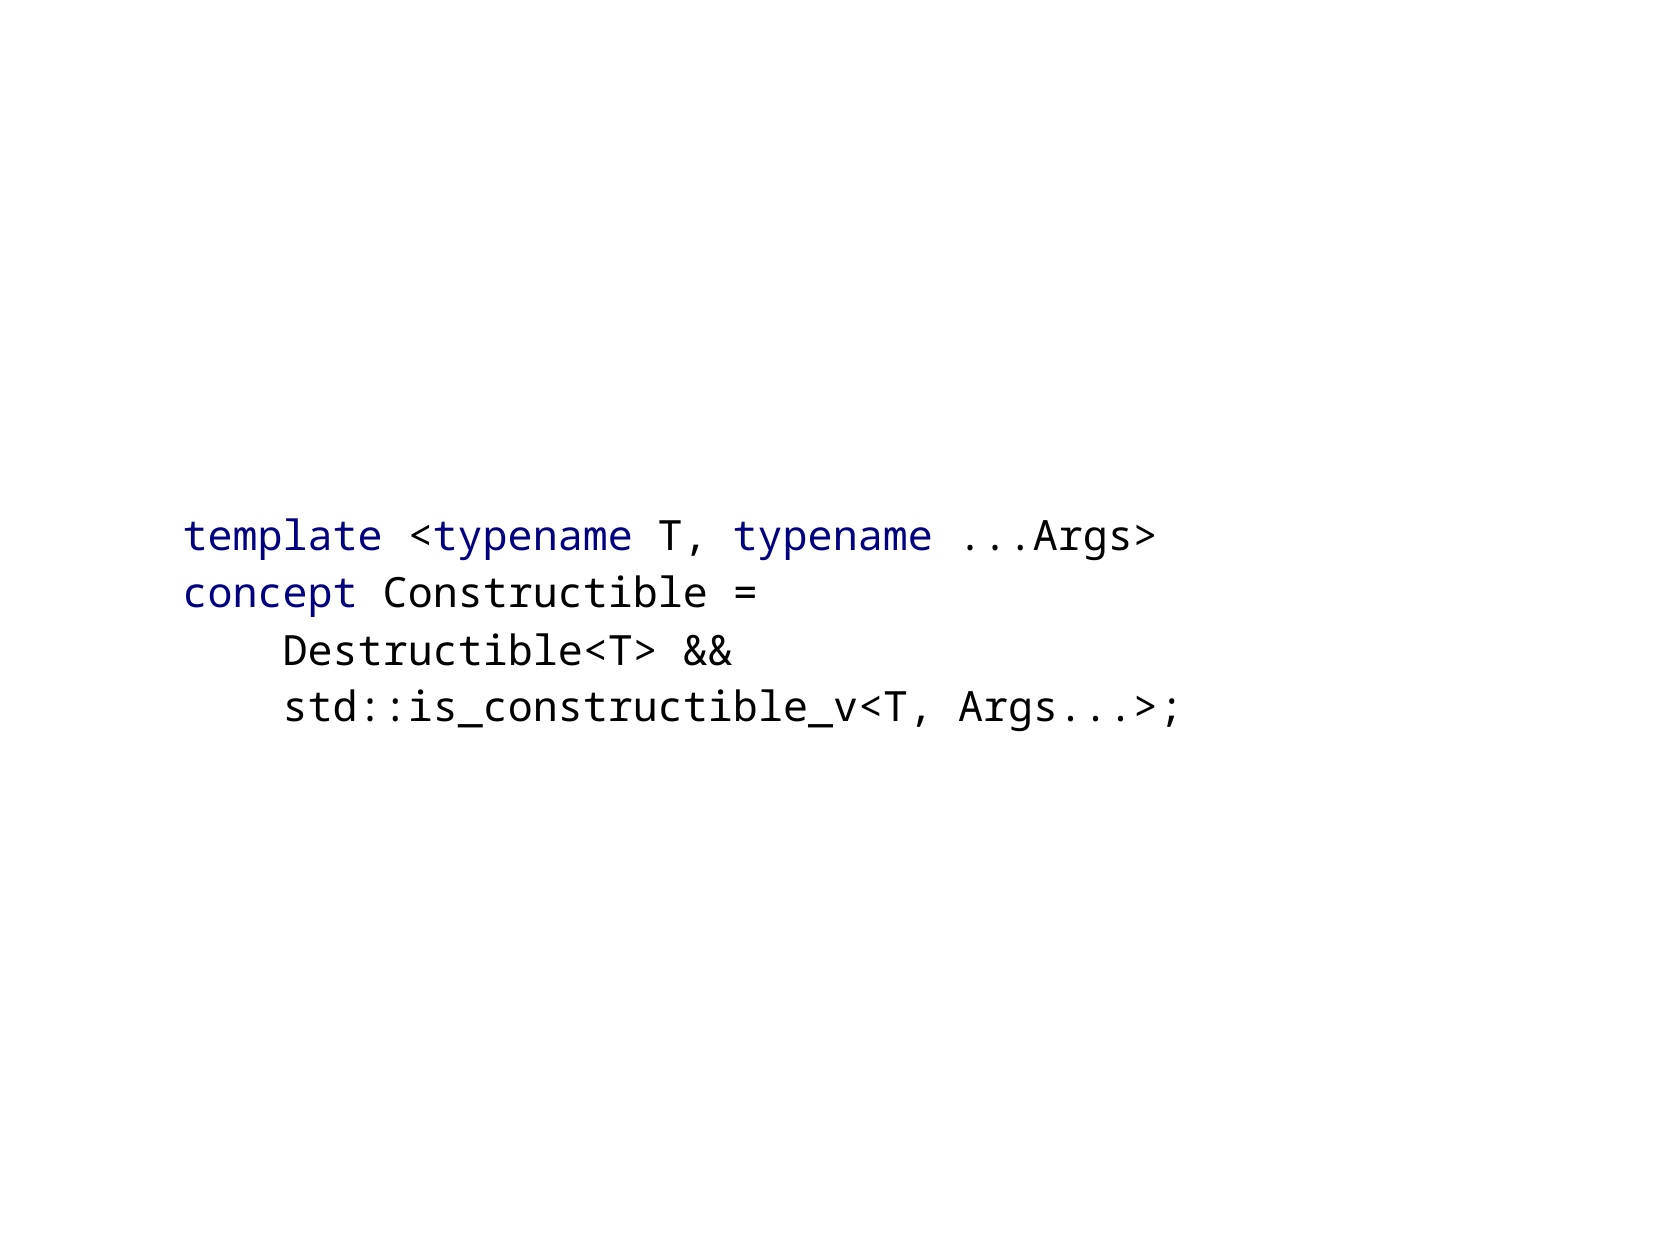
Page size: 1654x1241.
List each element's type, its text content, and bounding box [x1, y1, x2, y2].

subtitle template <typename T, typename ...Args> concept Constructible = Destructible<T> && std::is_constructible_v<T, Args...>; [82, 260, 1571, 980]
